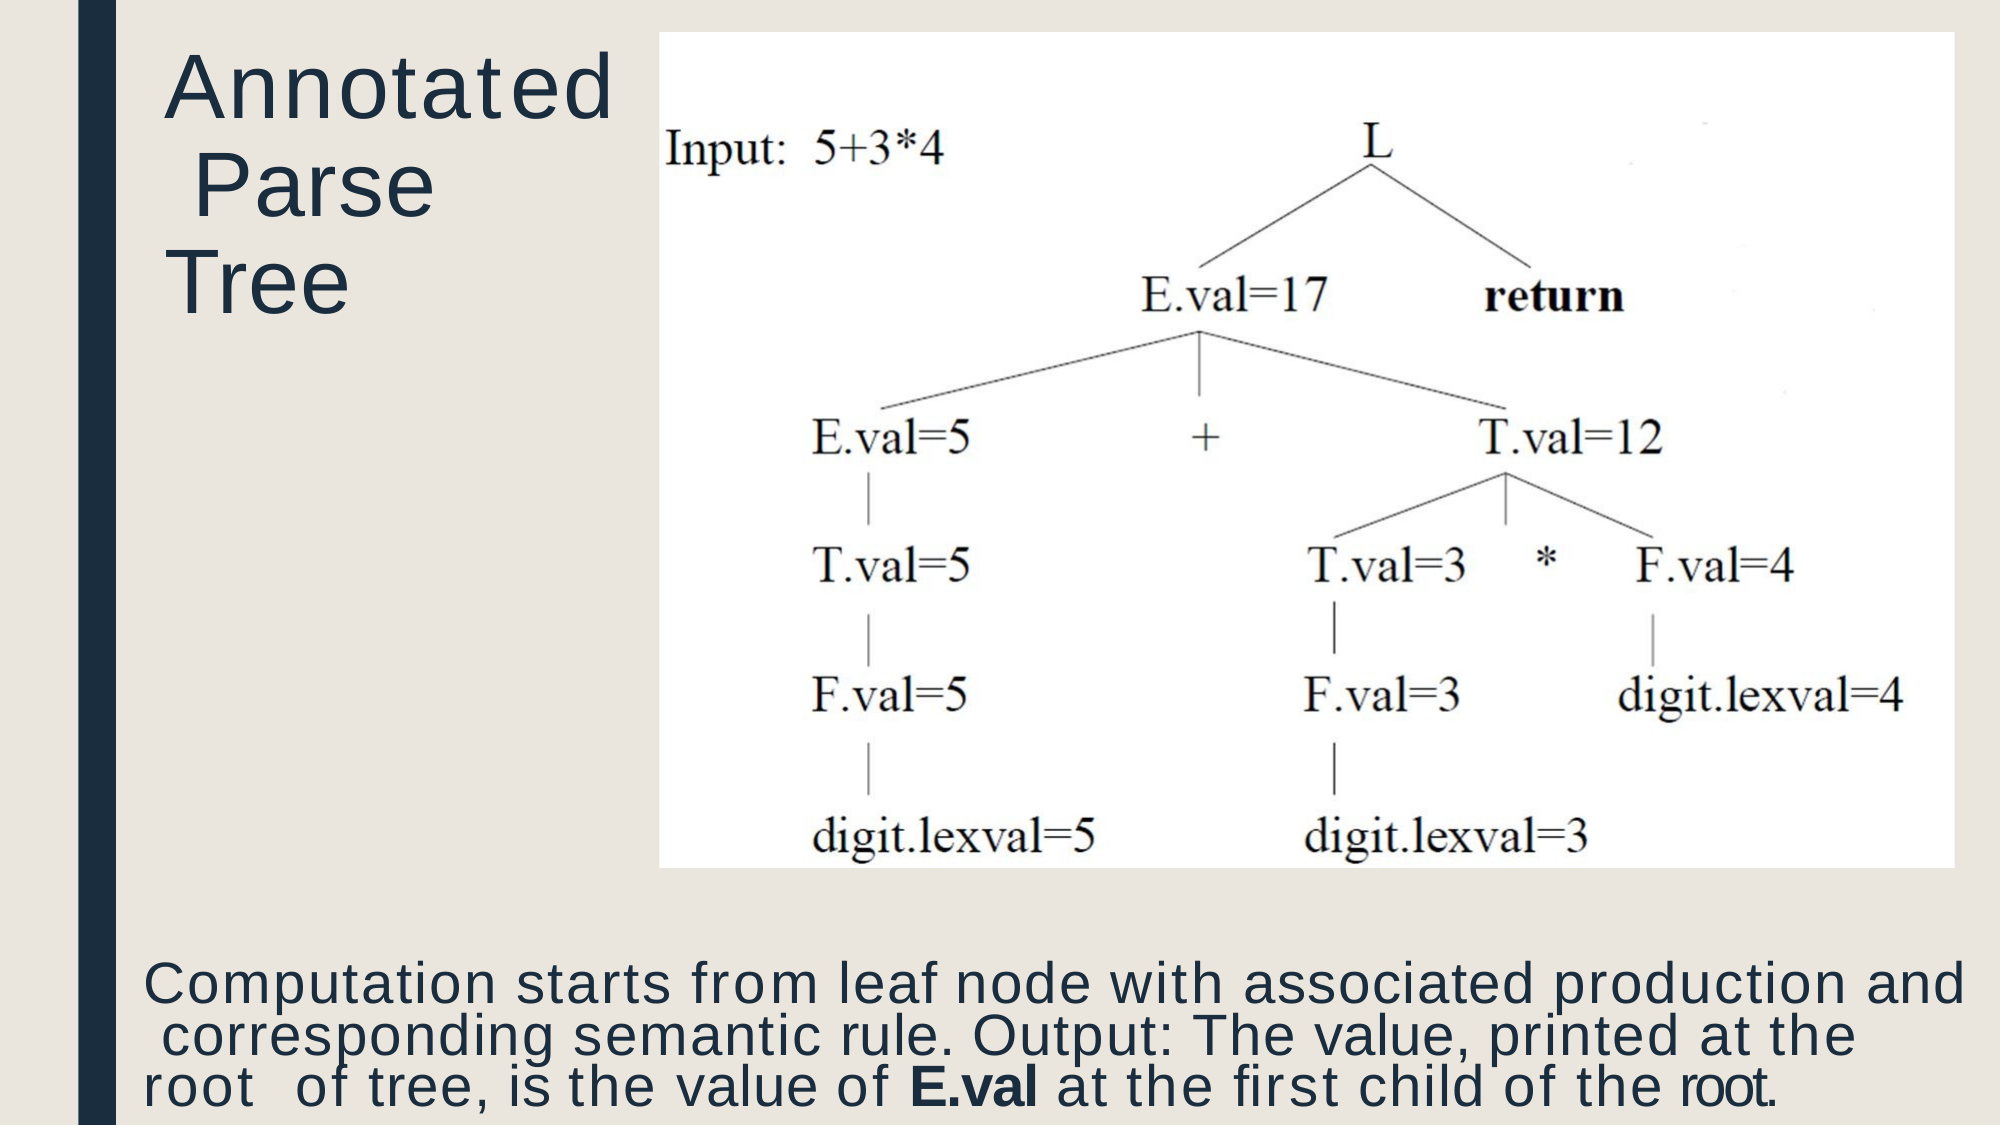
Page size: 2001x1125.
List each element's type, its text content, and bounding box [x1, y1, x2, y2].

text_box [659, 32, 1955, 868]
text_box Annotated Parse Tree [162, 23, 621, 333]
text_box Computation starts from leaf node with associated production and corresponding semantic rule. Output: The value, printed at the root of tree, is the value of E.val at the ﬁrst child of the root. [137, 941, 1981, 1118]
